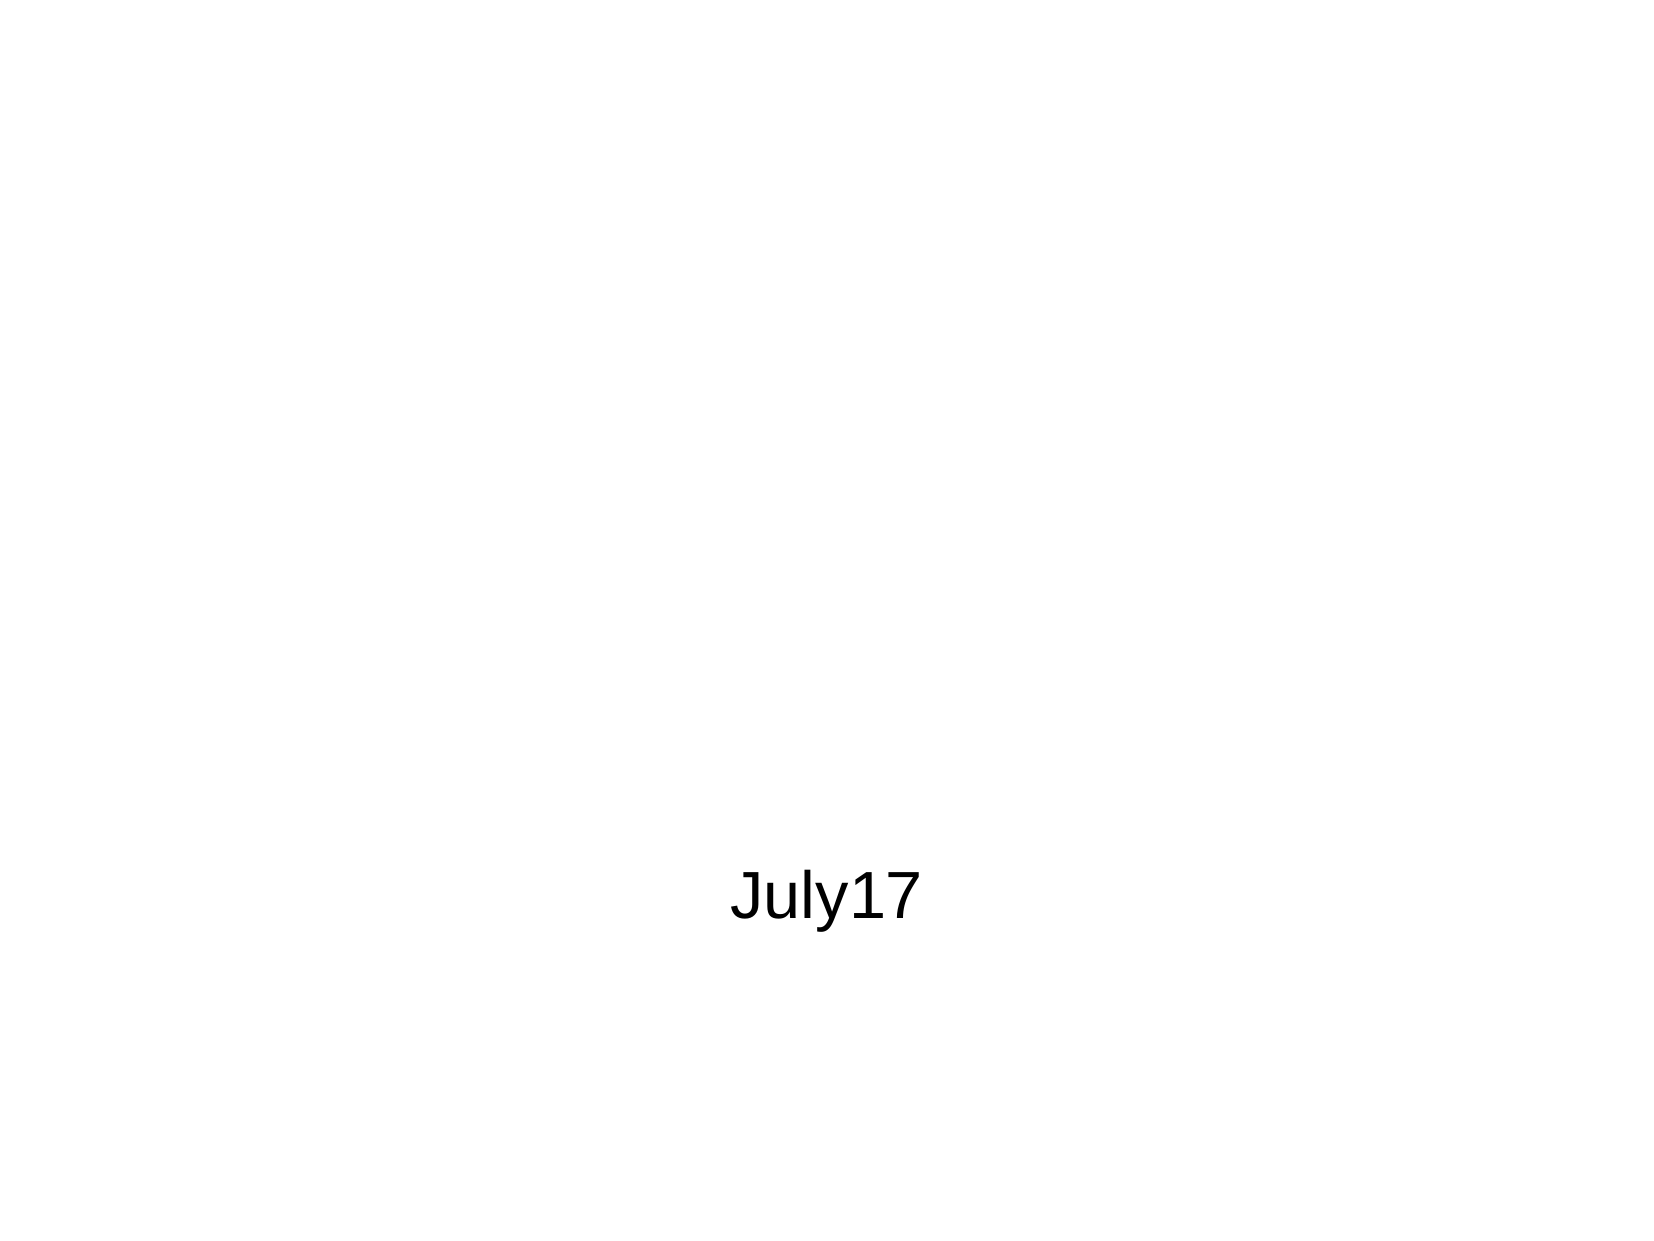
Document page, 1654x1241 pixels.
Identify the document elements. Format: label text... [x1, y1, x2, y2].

text_box July17 [82, 349, 1571, 1069]
